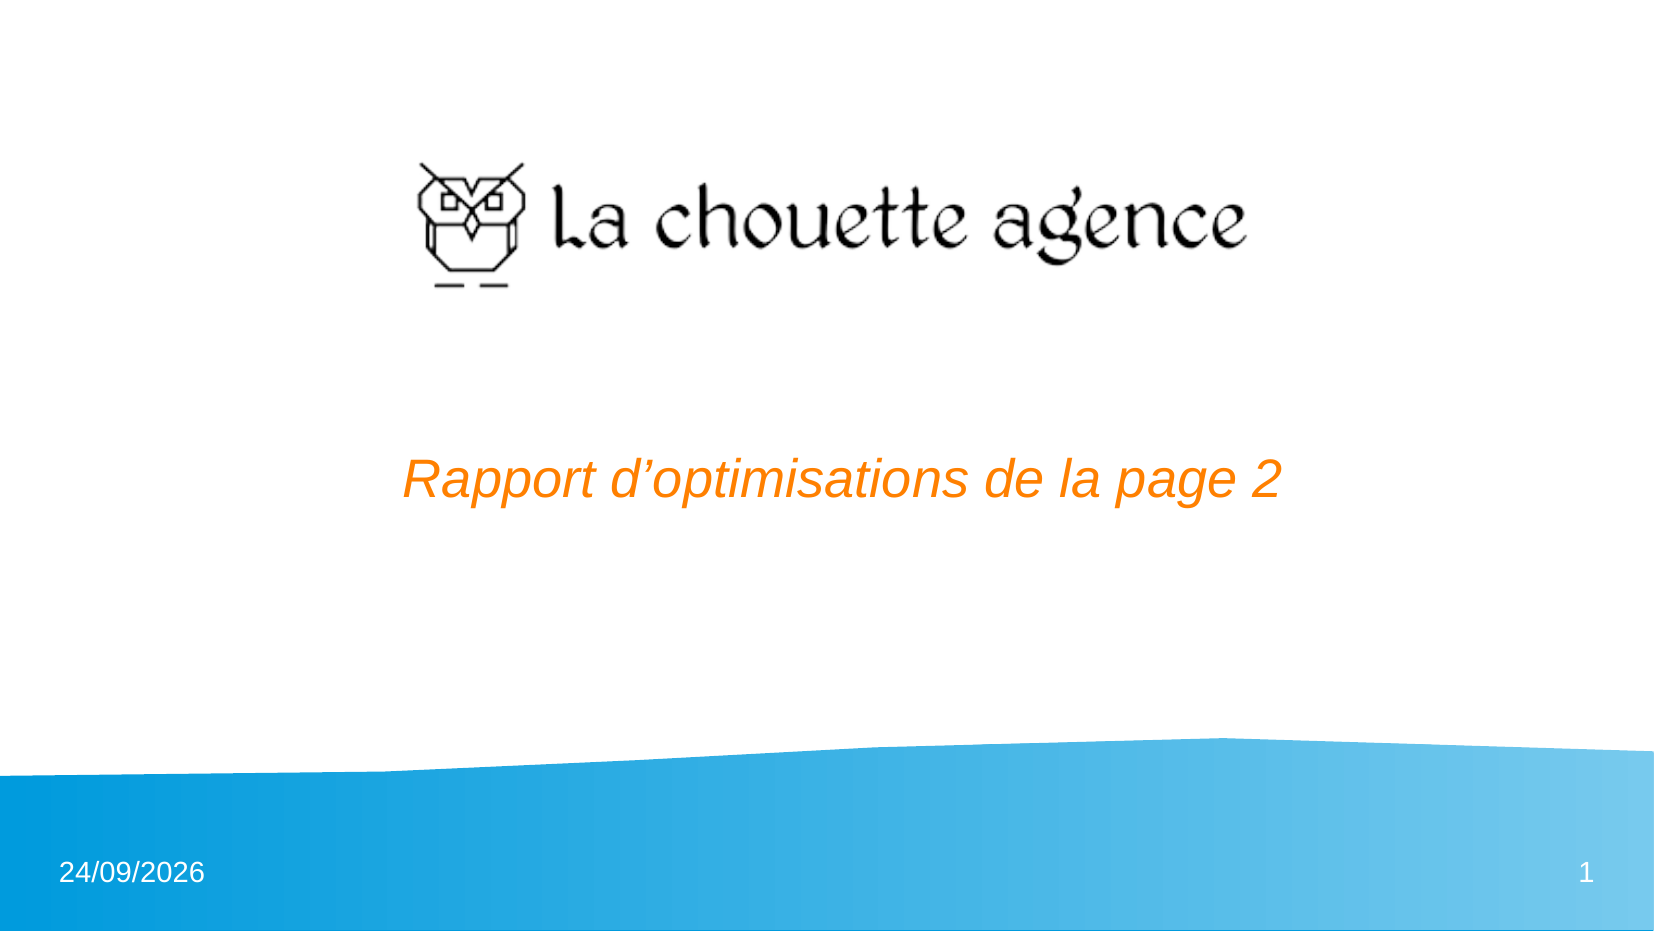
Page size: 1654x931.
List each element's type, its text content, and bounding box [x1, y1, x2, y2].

title Rapport d’optimisations de la page 2 [82, 389, 1560, 567]
picture [413, 146, 1252, 303]
